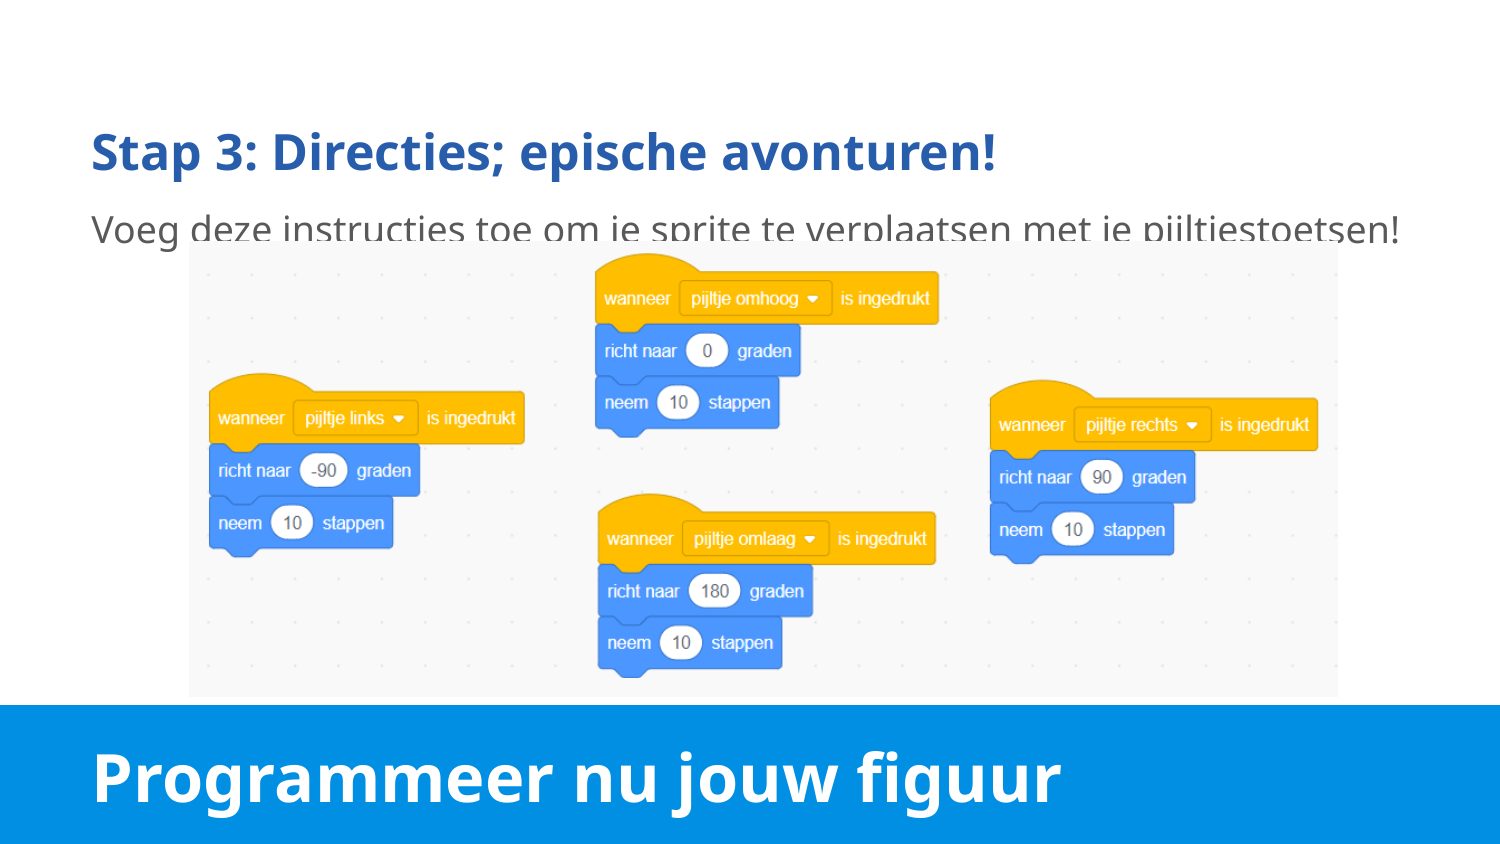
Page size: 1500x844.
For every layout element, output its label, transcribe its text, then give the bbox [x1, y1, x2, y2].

picture [0, 705, 1500, 844]
list Voeg deze instructies toe om je sprite te verplaatsen met je pijltjestoetsen! [76, 168, 1454, 500]
picture [189, 241, 1338, 697]
subtitle Stap 3: Directies; epische avonturen! [76, 75, 1438, 152]
title Programmeer nu jouw figuur [76, 721, 1500, 828]
